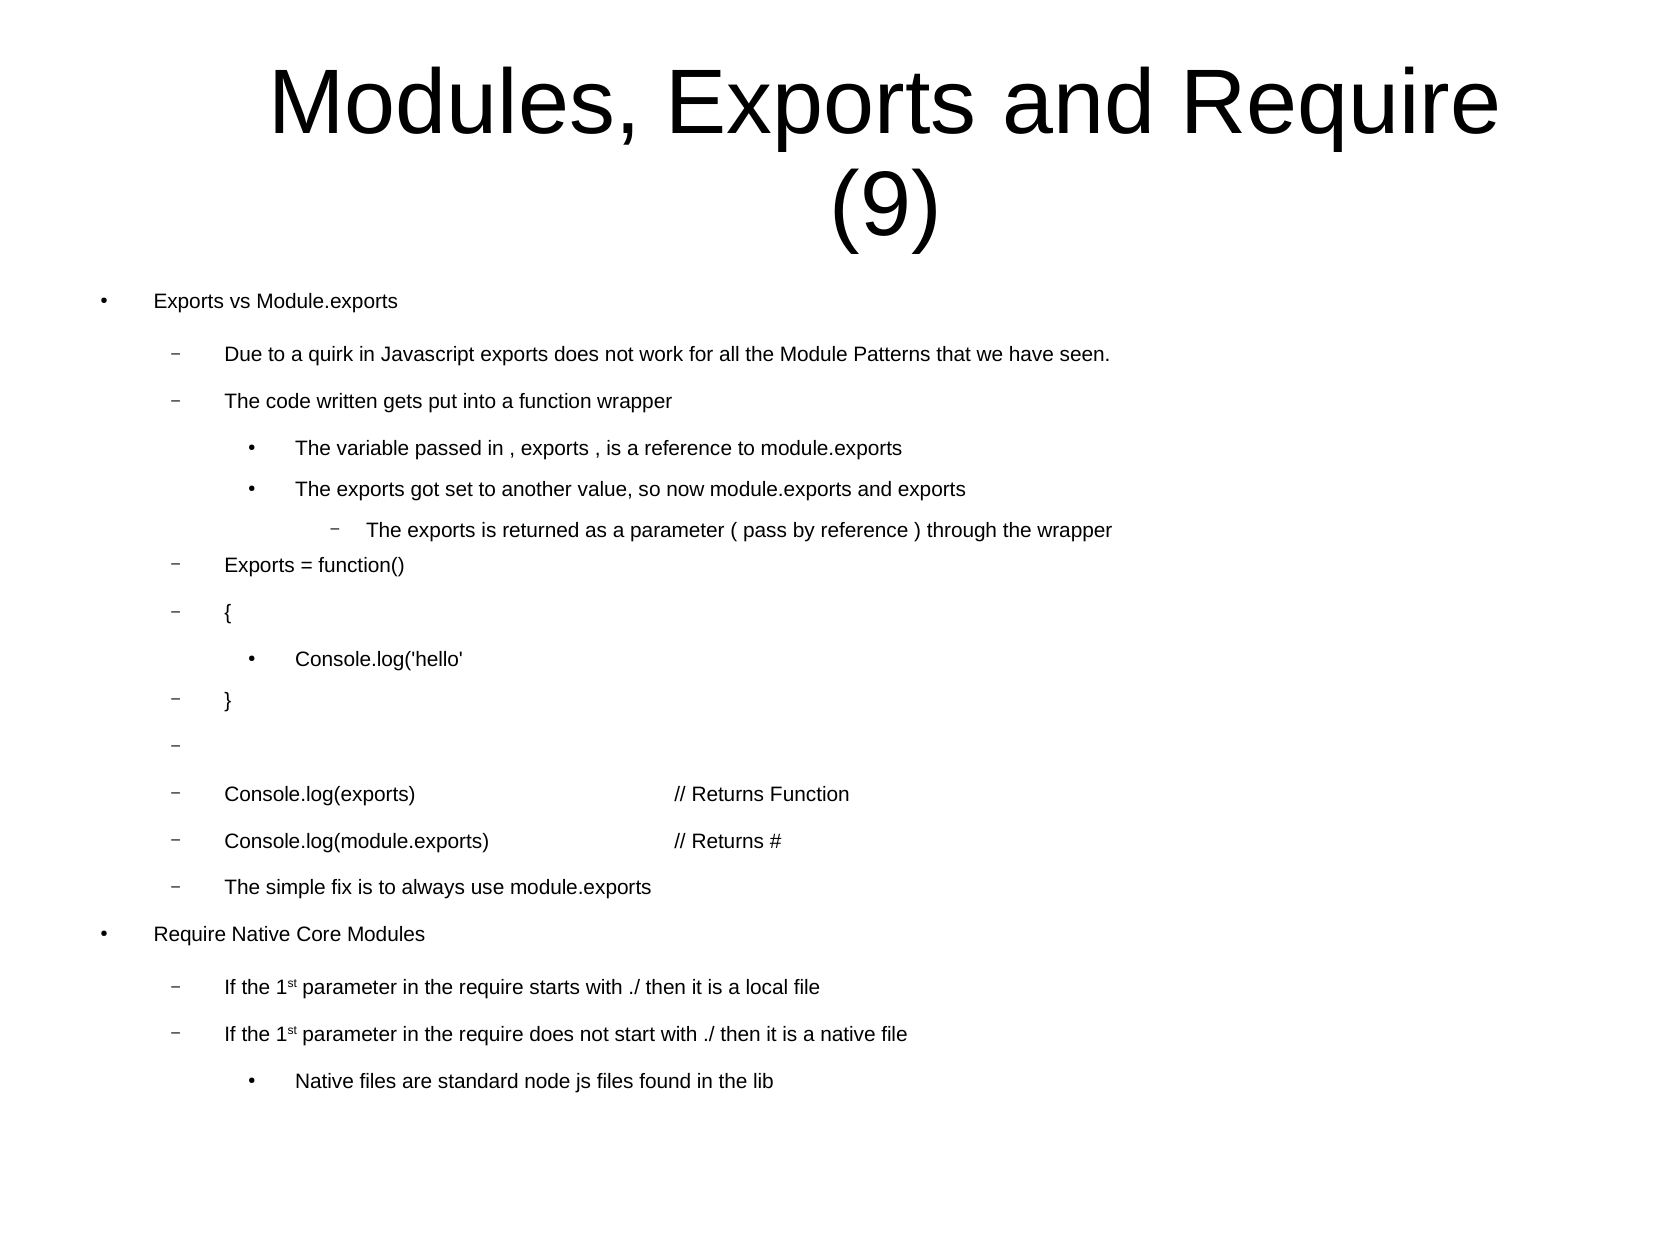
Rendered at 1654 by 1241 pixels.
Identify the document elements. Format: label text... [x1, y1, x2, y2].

list Exports vs Module.exports Due to a quirk in Javascript exports does not work for all the Module Patterns that we have seen. The code written gets put into a function wrapper The variable passed in , exports , is a reference to module.exports The exports got set to another value, so now module.exports and exports The exports is returned as a parameter ( pass by reference ) through the wrapper Exports = function() { Console.log('hello' } Console.log(exports) // Returns Function Console.log(module.exports) // Returns # The simple fix is to always use module.exports Require Native Core Modules If the 1st parameter in the require starts with ./ then it is a local file If the 1st parameter in the require does not start with ./ then it is a native file Native files are standard node js files found in the lib [82, 290, 1571, 1216]
title Modules, Exports and Require (9) [82, 49, 1571, 257]
